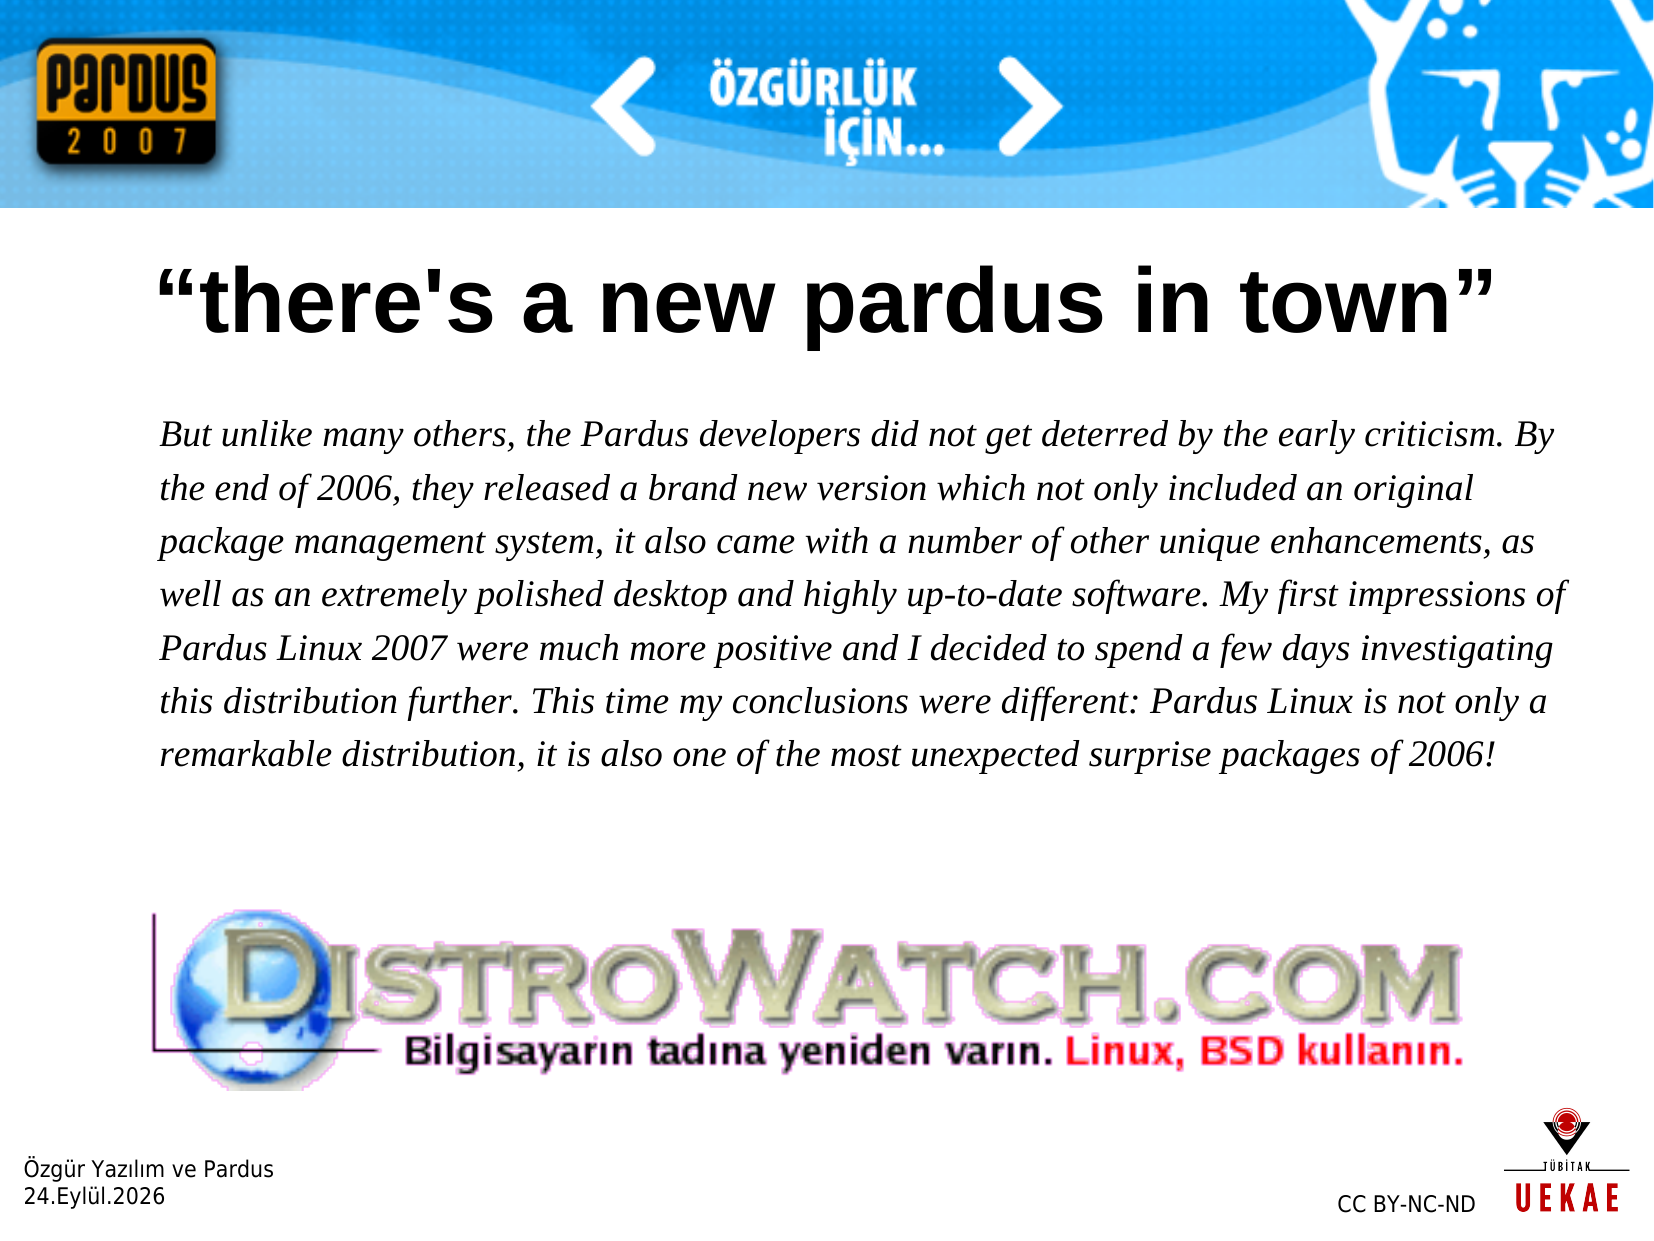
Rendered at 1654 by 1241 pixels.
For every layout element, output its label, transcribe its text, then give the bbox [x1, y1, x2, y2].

picture [1500, 1104, 1634, 1215]
list But unlike many others, the Pardus developers did not get deterred by the early criticism. By the end of 2006, they released a brand new version which not only included an original package management system, it also came with a number of other unique enhancements, as well as an extremely polished desktop and highly up-to-date software. My first impressions of Pardus Linux 2007 were much more positive and I decided to spend a few days investigating this distribution further. This time my conclusions were different: Pardus Linux is not only a remarkable distribution, it is also one of the most unexpected surprise packages of 2006! [88, 413, 1571, 849]
picture [94, 902, 1560, 1091]
title “there's a new pardus in town” [82, 197, 1571, 405]
picture [0, 0, 1654, 208]
